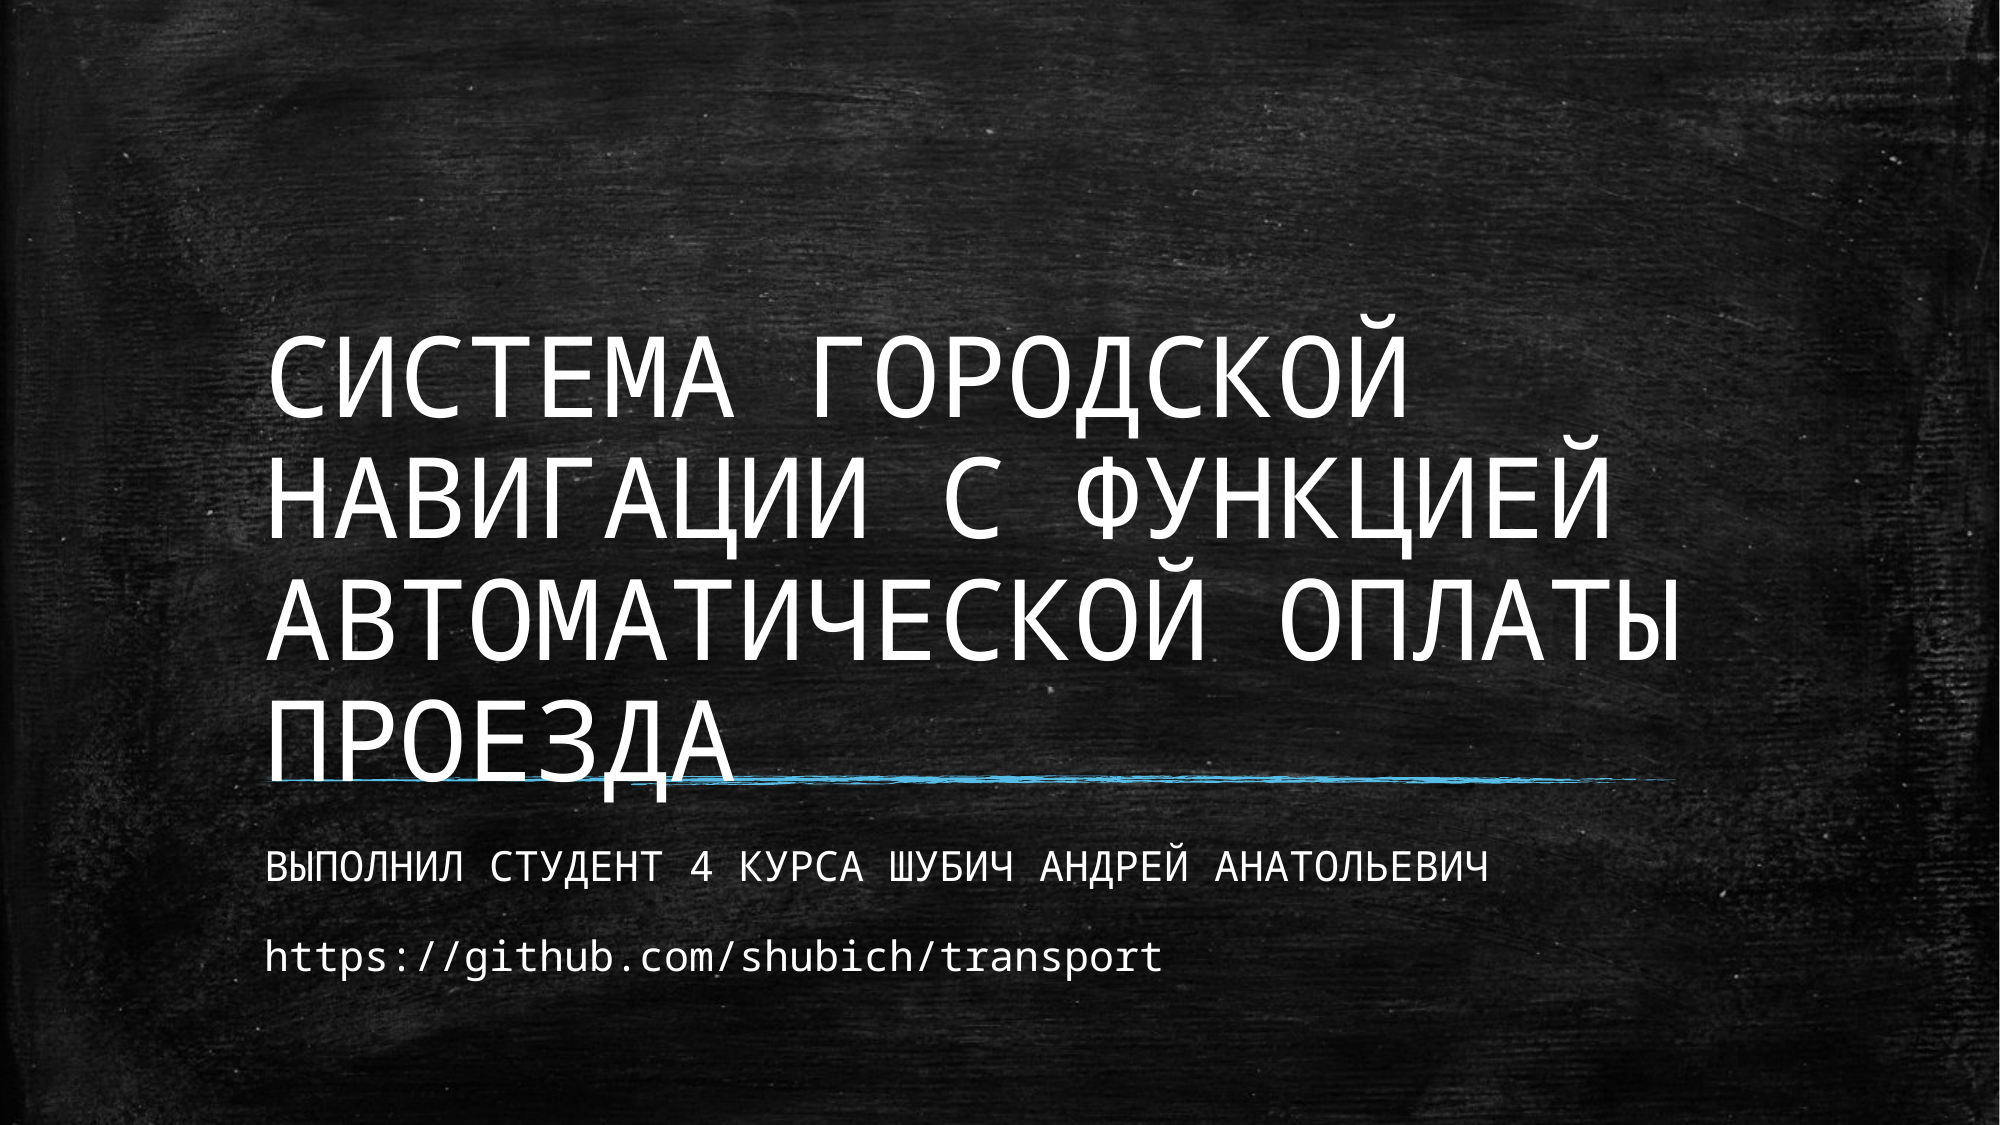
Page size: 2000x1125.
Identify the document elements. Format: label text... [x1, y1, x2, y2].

title СИСТЕМА ГОРОДСКОЙ НАВИГАЦИИ С ФУНКЦИЕЙ АВТОМАТИЧЕСКОЙ ОПЛАТЫ ПРОЕЗДА [249, 312, 1750, 751]
subtitle ВЫПОЛНИЛ СТУДЕНТ 4 КУРСА ШУБИЧ АНДРЕЙ АНАТОЛЬЕВИЧ https://github.com/shubich/transport [249, 837, 2000, 1013]
